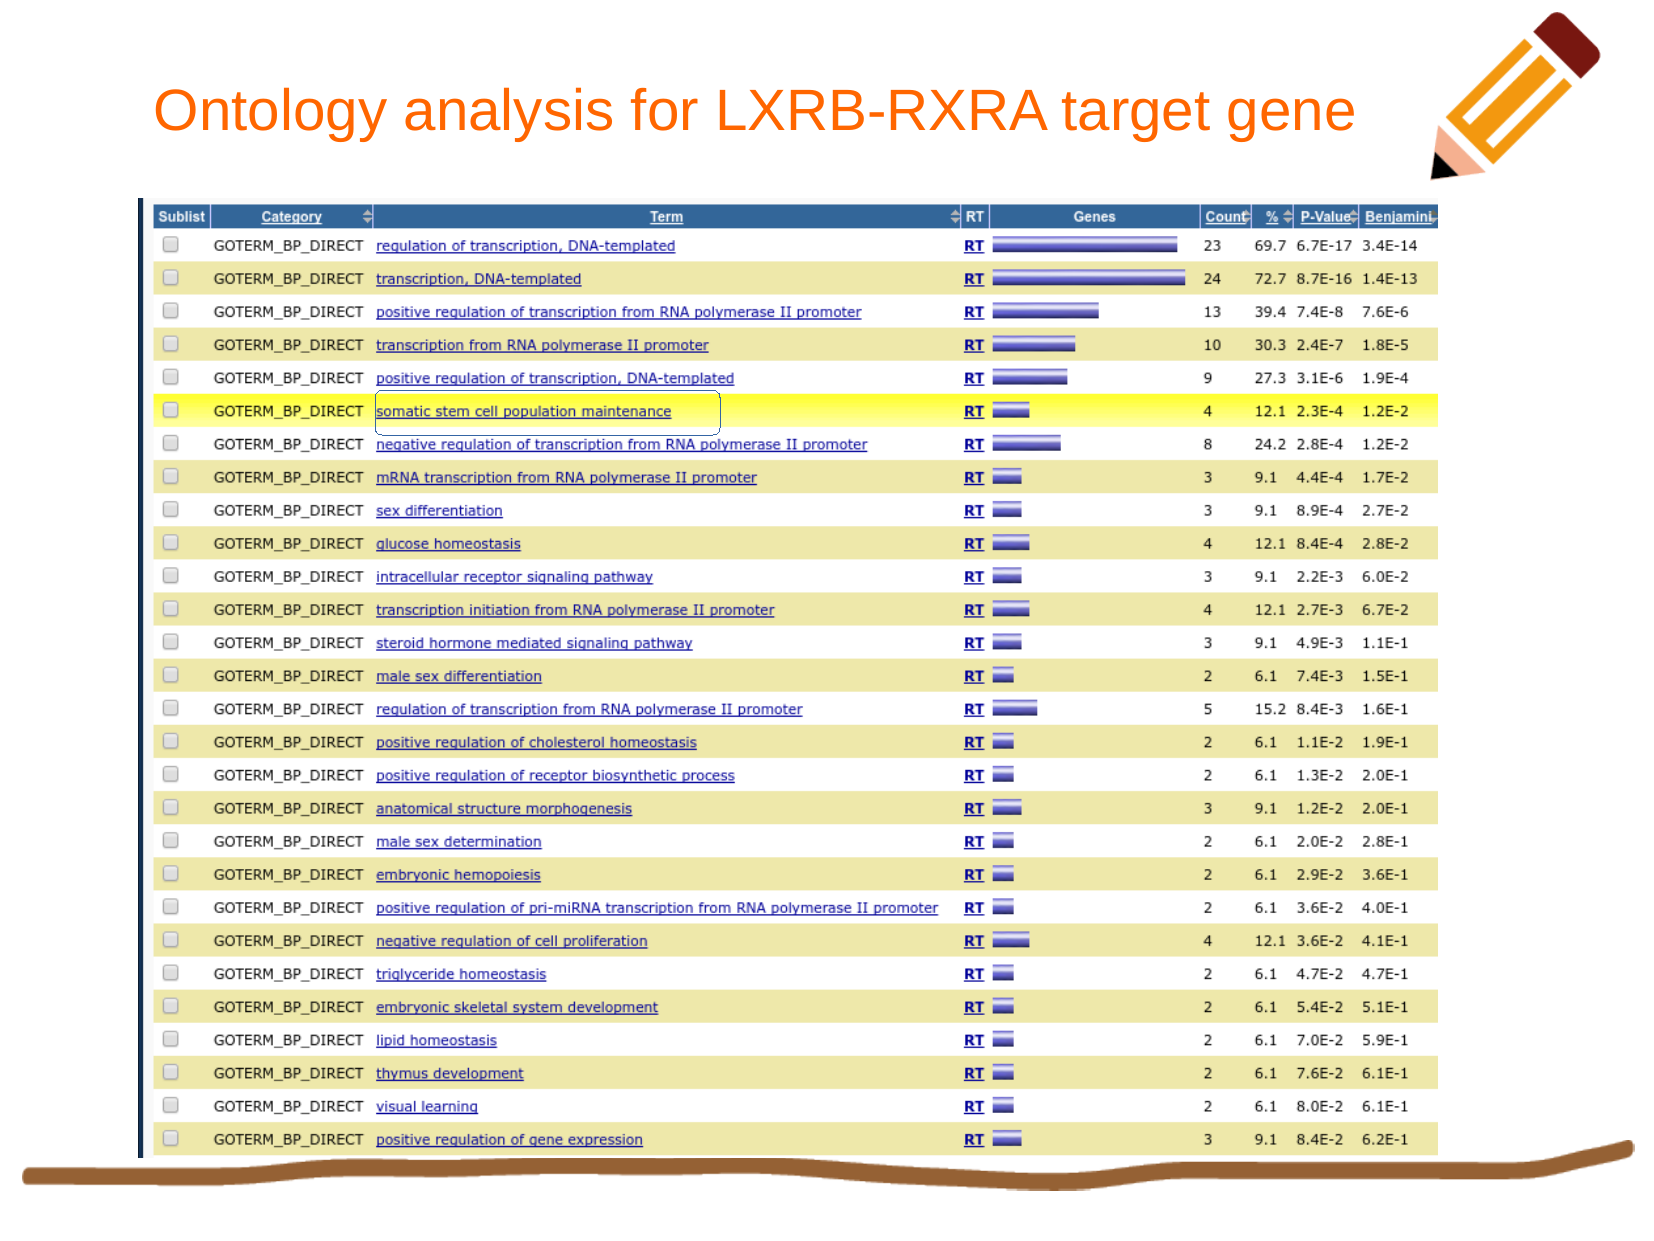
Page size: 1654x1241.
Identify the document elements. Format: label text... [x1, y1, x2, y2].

picture [22, 198, 1635, 1191]
title Ontology analysis for LXRB-RXRA target gene [82, 49, 1430, 172]
picture [1430, 12, 1601, 181]
